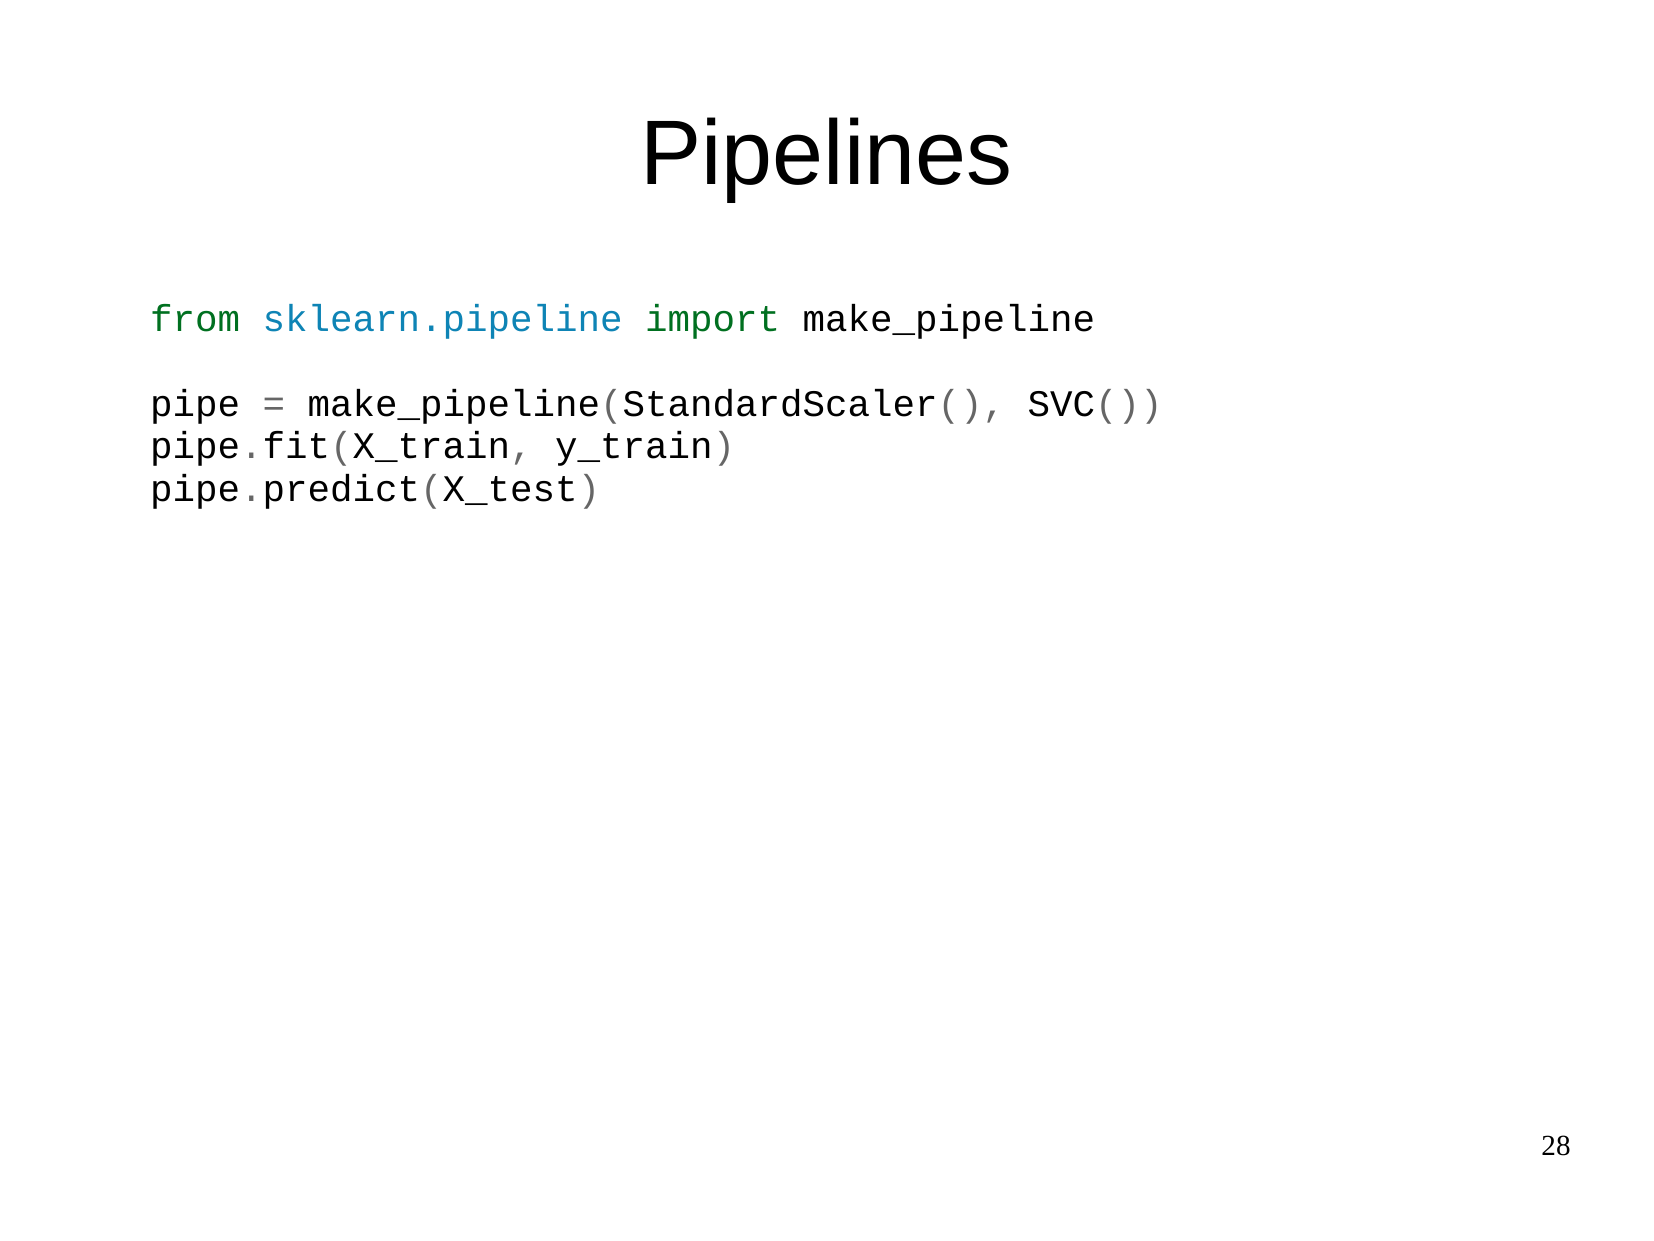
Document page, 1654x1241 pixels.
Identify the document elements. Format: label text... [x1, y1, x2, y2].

title Pipelines [82, 49, 1571, 257]
text_box from sklearn.pipeline import make_pipeline pipe = make_pipeline(StandardScaler(), SVC()) pipe.fit(X_train, y_train) pipe.predict(X_test) [150, 300, 1539, 514]
